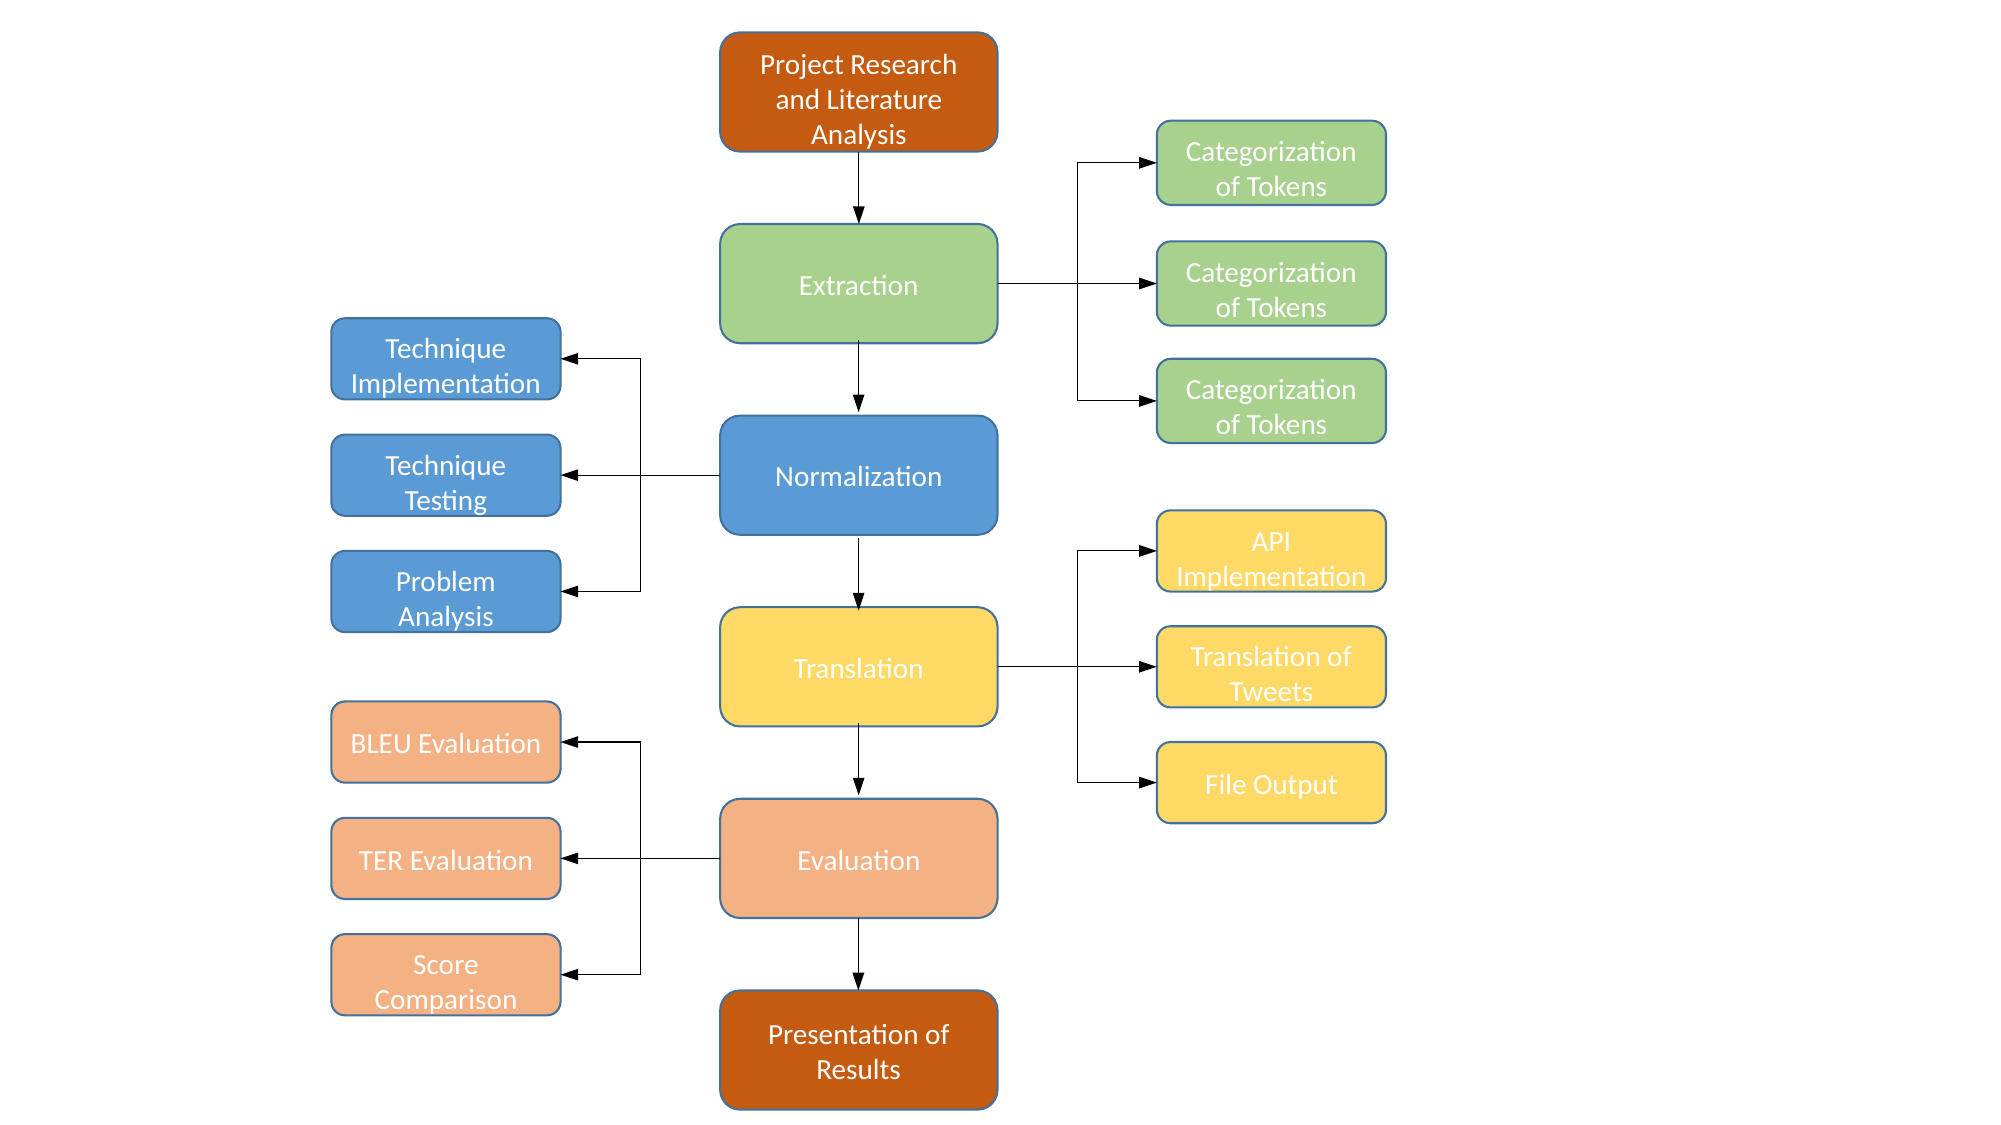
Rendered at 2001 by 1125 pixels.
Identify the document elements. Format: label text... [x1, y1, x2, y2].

text_box Technique Implementation [331, 318, 561, 400]
text_box Presentation of Results [720, 990, 998, 1110]
text_box BLEU Evaluation [331, 701, 561, 783]
text_box Categorization of Tokens [1156, 120, 1387, 205]
text_box Translation of Tweets [1156, 626, 1387, 708]
text_box Technique Testing [331, 434, 561, 516]
text_box File Output [1156, 742, 1387, 824]
text_box Problem Analysis [331, 550, 561, 633]
text_box Project Research and Literature Analysis [720, 32, 998, 152]
text_box TER Evaluation [331, 817, 561, 899]
text_box Normalization [720, 415, 998, 535]
text_box Categorization of Tokens [1156, 241, 1387, 326]
text_box Extraction [720, 223, 998, 344]
text_box Categorization of Tokens [1156, 358, 1387, 444]
text_box API Implementation [1156, 510, 1387, 592]
text_box Translation [720, 607, 998, 727]
text_box Evaluation [720, 798, 998, 919]
text_box Score Comparison [331, 934, 561, 1016]
